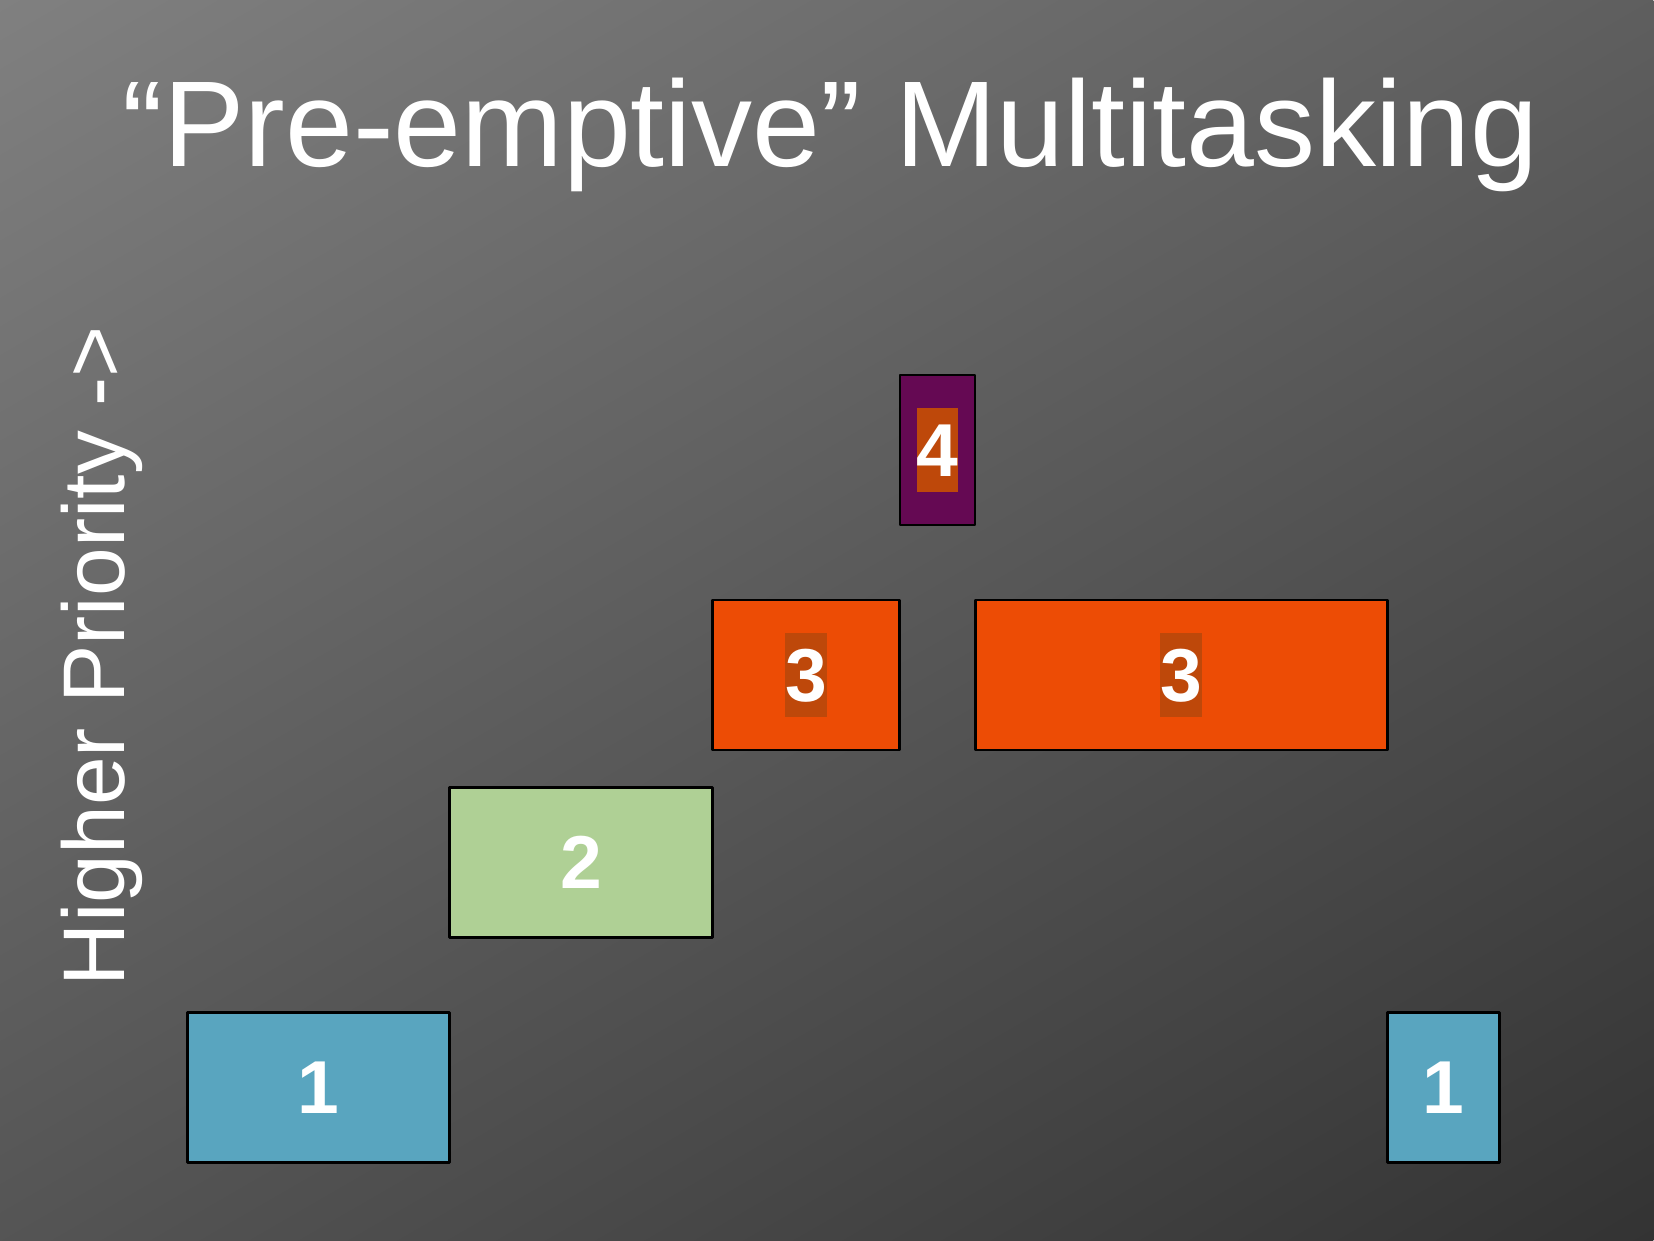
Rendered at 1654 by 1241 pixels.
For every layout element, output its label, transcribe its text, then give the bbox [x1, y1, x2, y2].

text_box 4 [900, 375, 976, 526]
title “Pre-emptive” Multitasking [86, 32, 1576, 215]
text_box 1 [1387, 1012, 1500, 1163]
text_box 3 [975, 600, 1388, 751]
title Higher Priority -> [37, 150, 151, 1163]
text_box 3 [712, 600, 900, 751]
text_box 1 [187, 1012, 450, 1163]
text_box 2 [449, 787, 713, 938]
